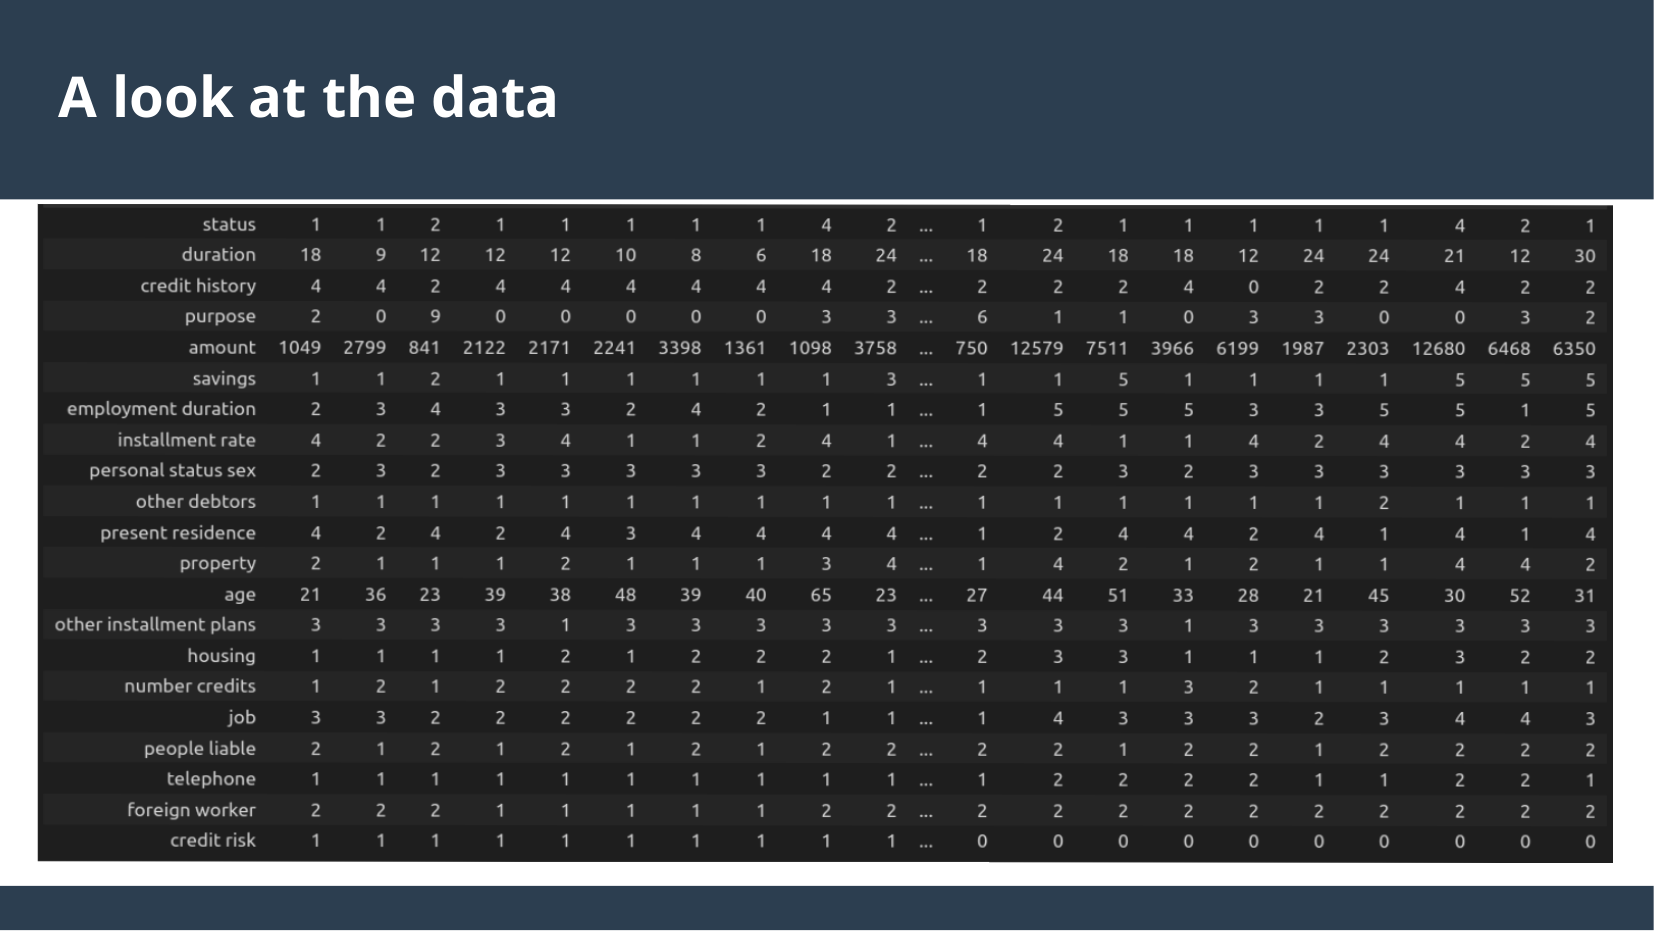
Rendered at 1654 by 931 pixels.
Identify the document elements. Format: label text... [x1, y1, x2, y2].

title A look at the data [59, 37, 1595, 155]
picture [37, 203, 1613, 863]
